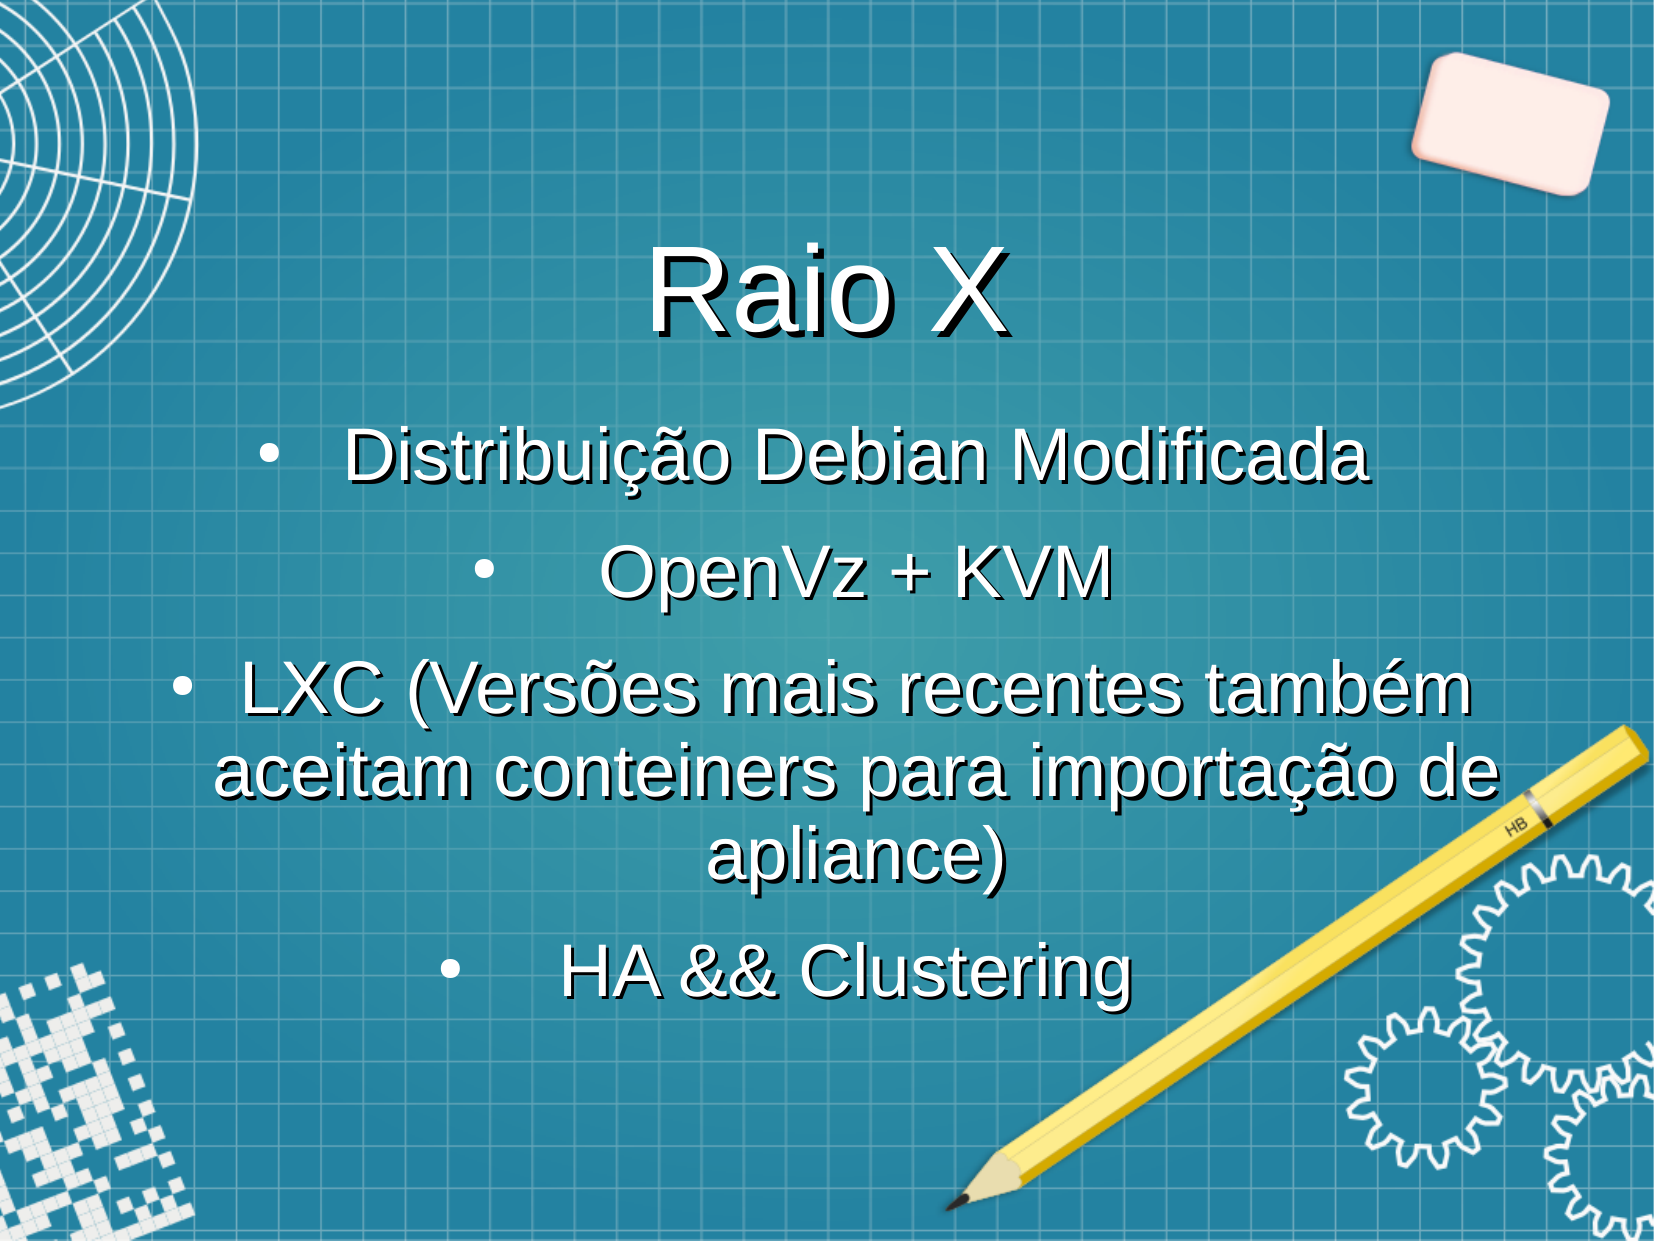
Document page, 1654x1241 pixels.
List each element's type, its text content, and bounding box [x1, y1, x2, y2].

picture [0, 0, 1654, 1241]
list Distribuição Debian Modificada OpenVz + KVM LXC (Versões mais recentes também aceitam conteiners para importação de apliance) HA && Clustering [82, 413, 1571, 1016]
title Raio X [82, 147, 1571, 413]
